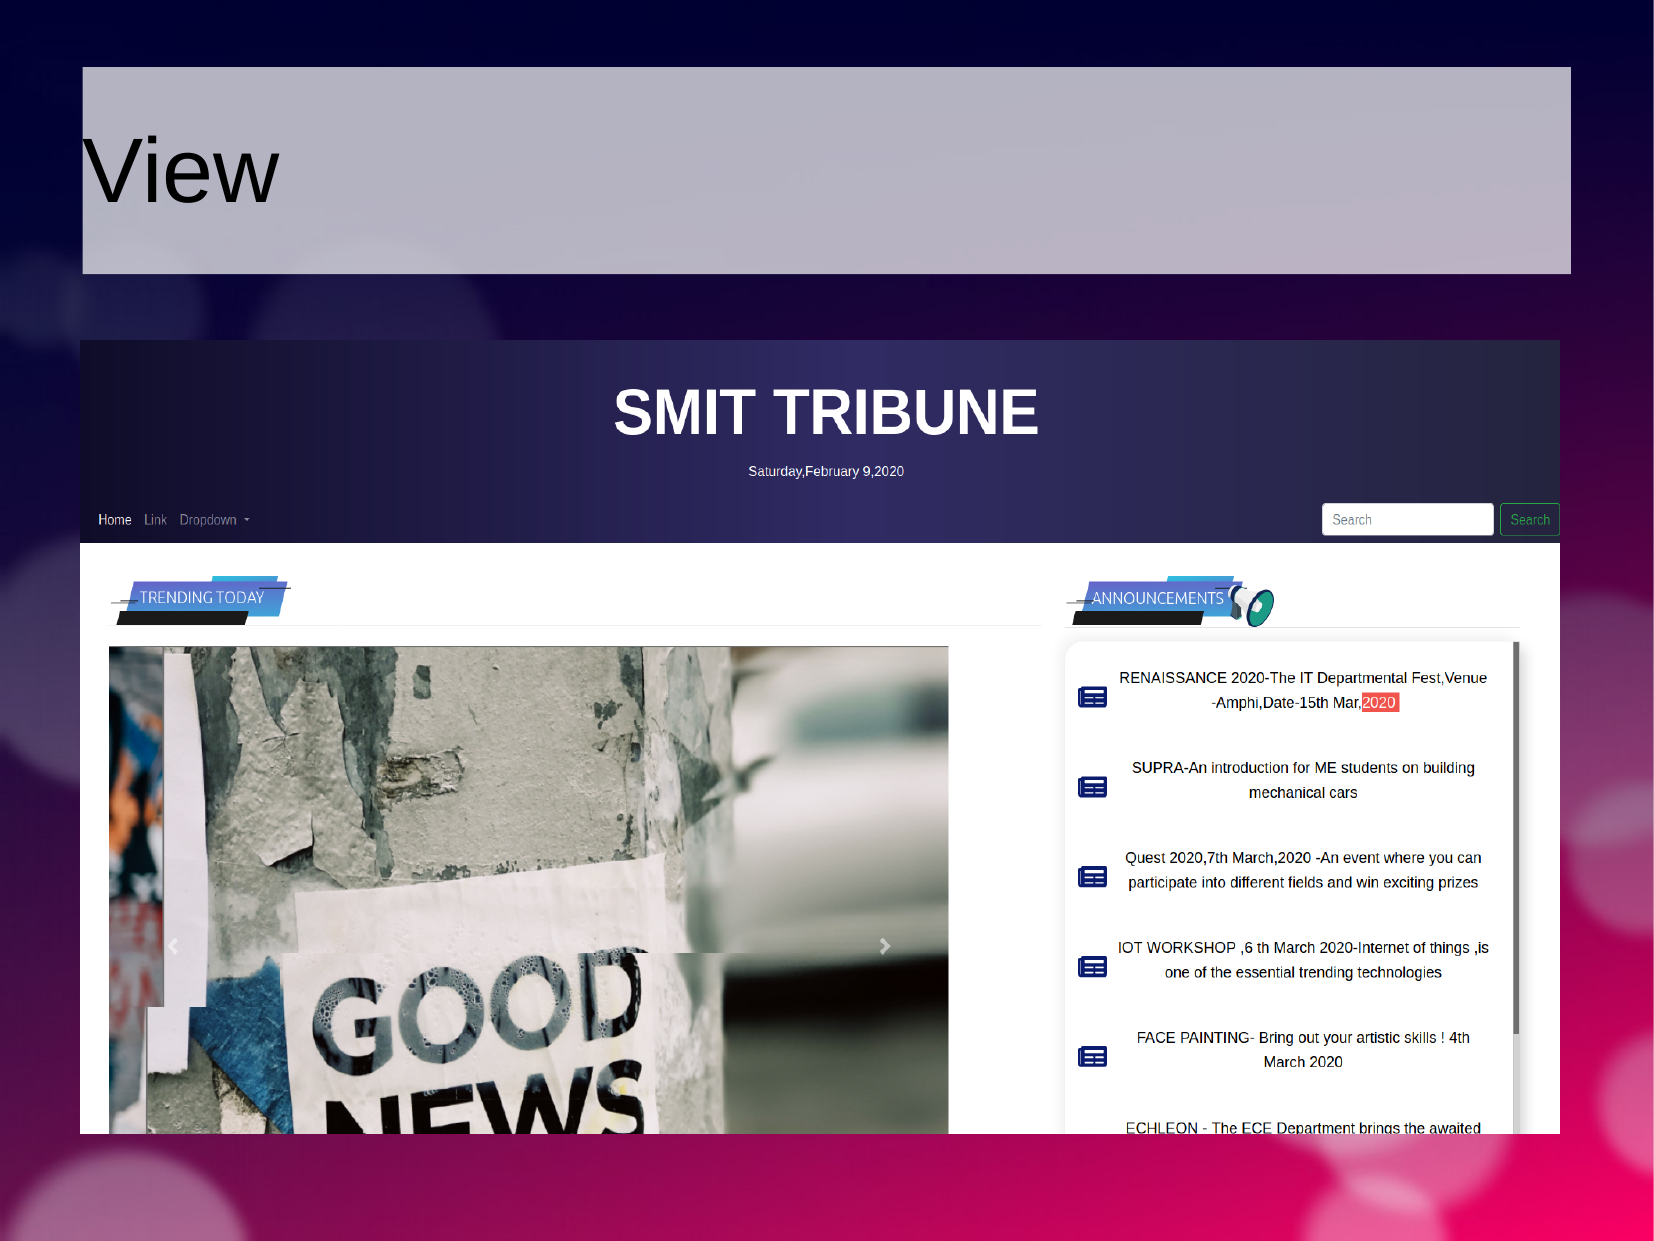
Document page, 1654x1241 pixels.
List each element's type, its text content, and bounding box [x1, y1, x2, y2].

title View [82, 67, 1571, 275]
picture [0, 0, 1654, 1241]
